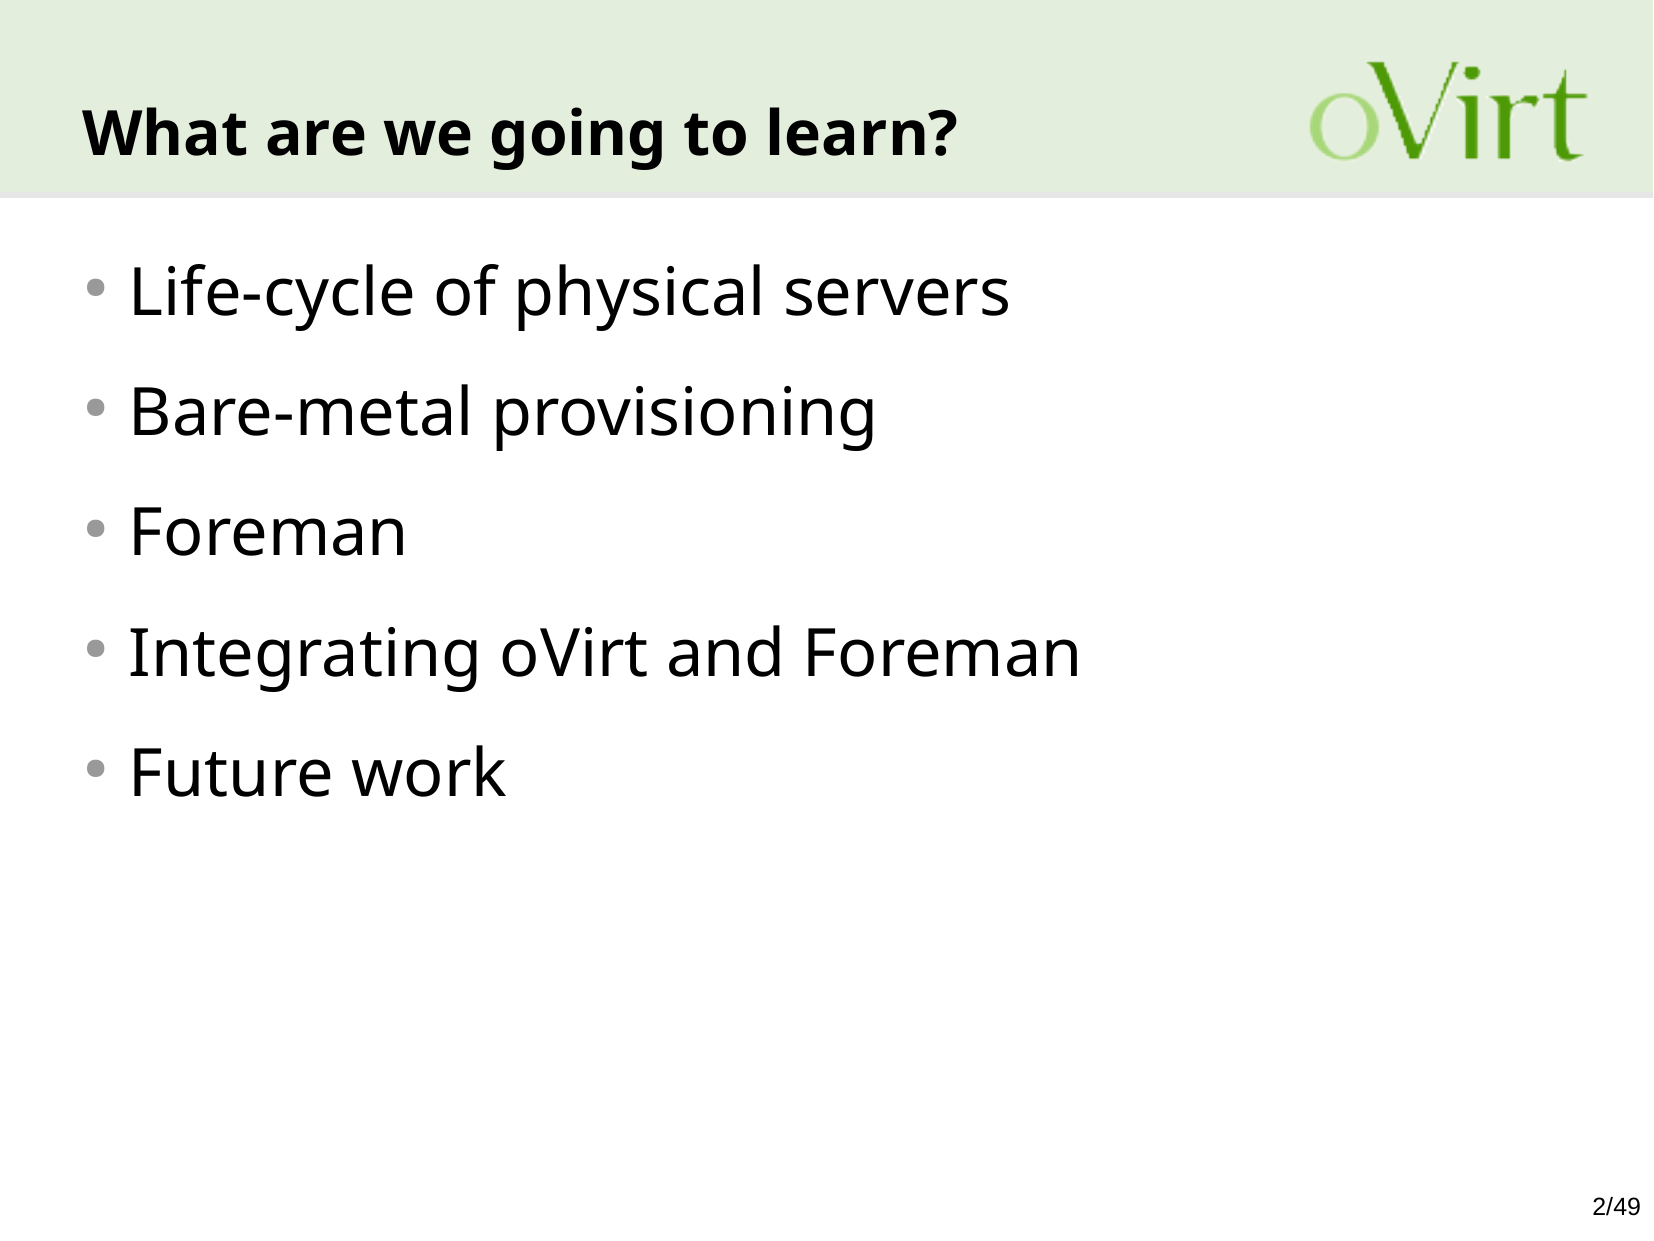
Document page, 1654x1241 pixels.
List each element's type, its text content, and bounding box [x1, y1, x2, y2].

list Life-cycle of physical servers Bare-metal provisioning Foreman Integrating oVirt and Foreman Future work [69, 197, 1145, 1094]
picture [1289, 36, 1613, 181]
title What are we going to learn? [82, 37, 1571, 226]
